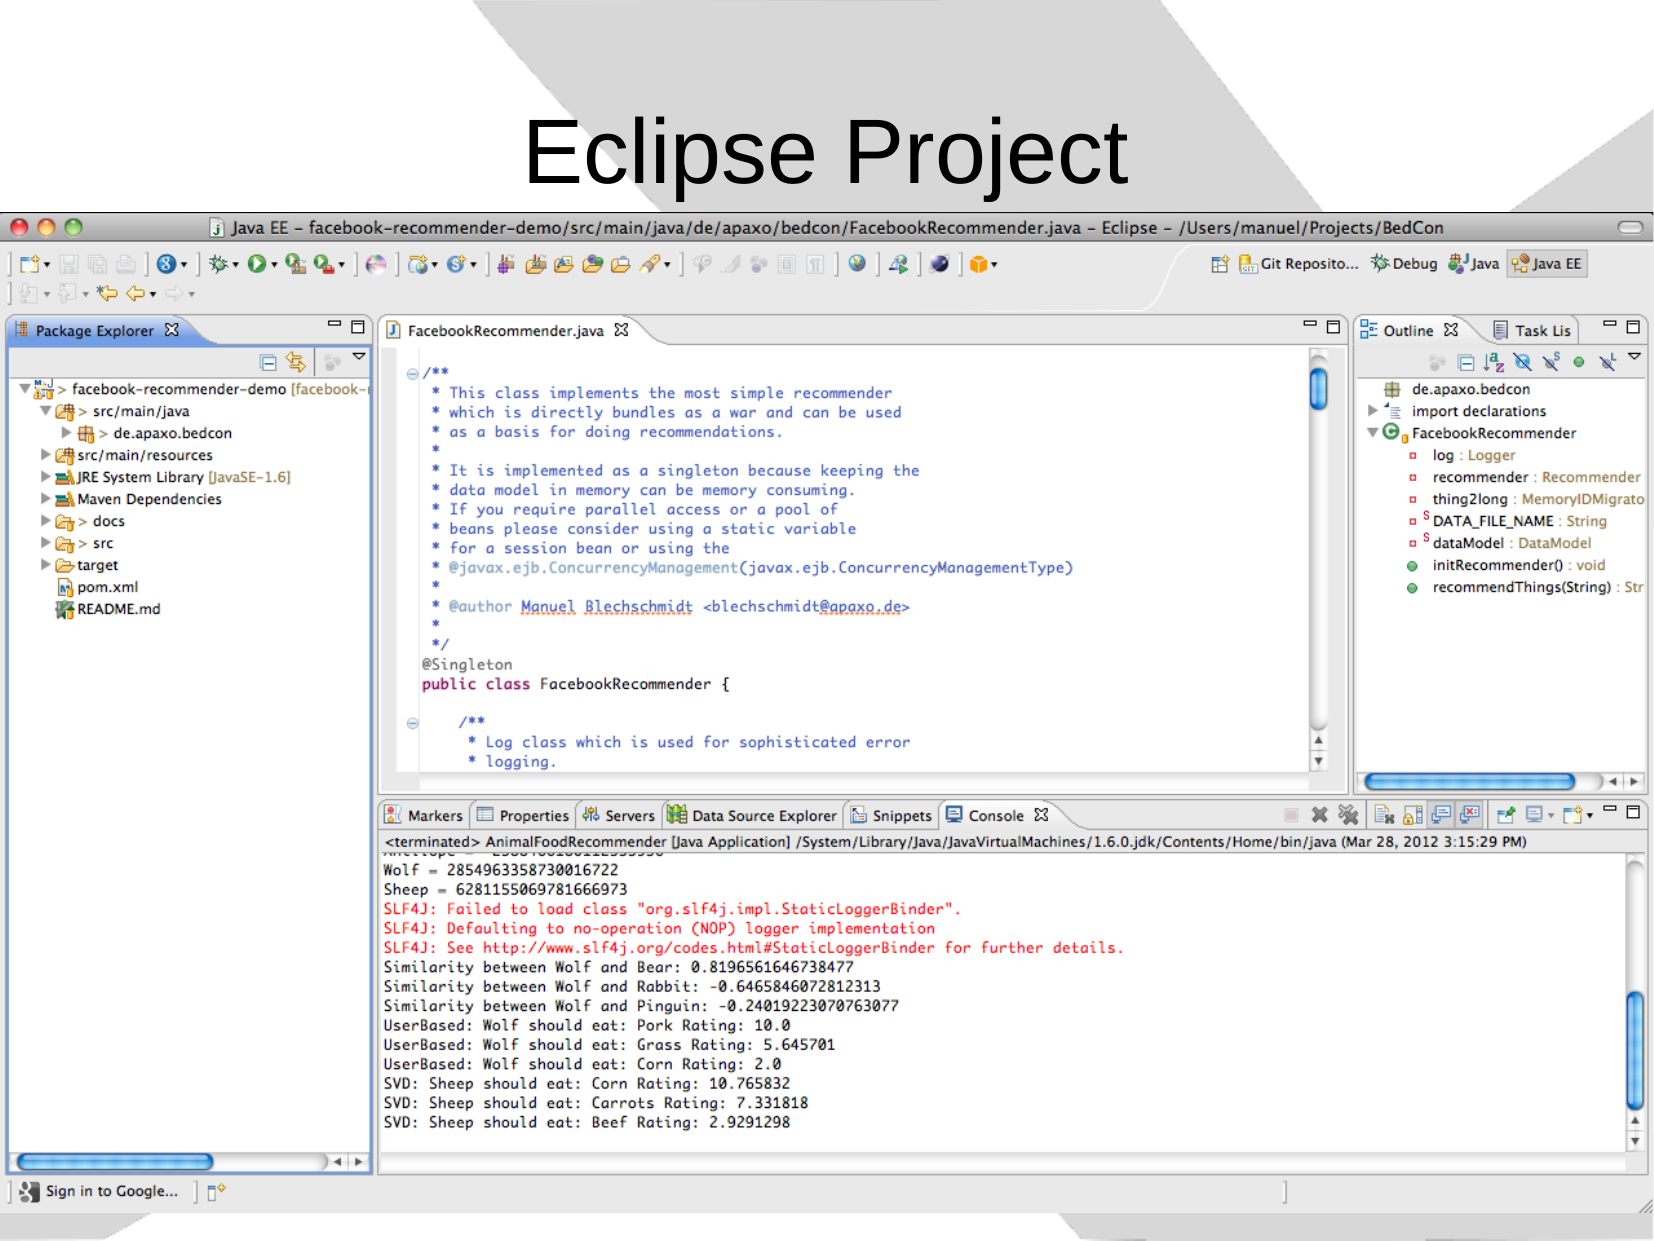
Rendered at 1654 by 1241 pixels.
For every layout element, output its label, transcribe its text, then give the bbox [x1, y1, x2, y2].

title Eclipse Project [82, 49, 1571, 212]
picture [0, 0, 1654, 1241]
